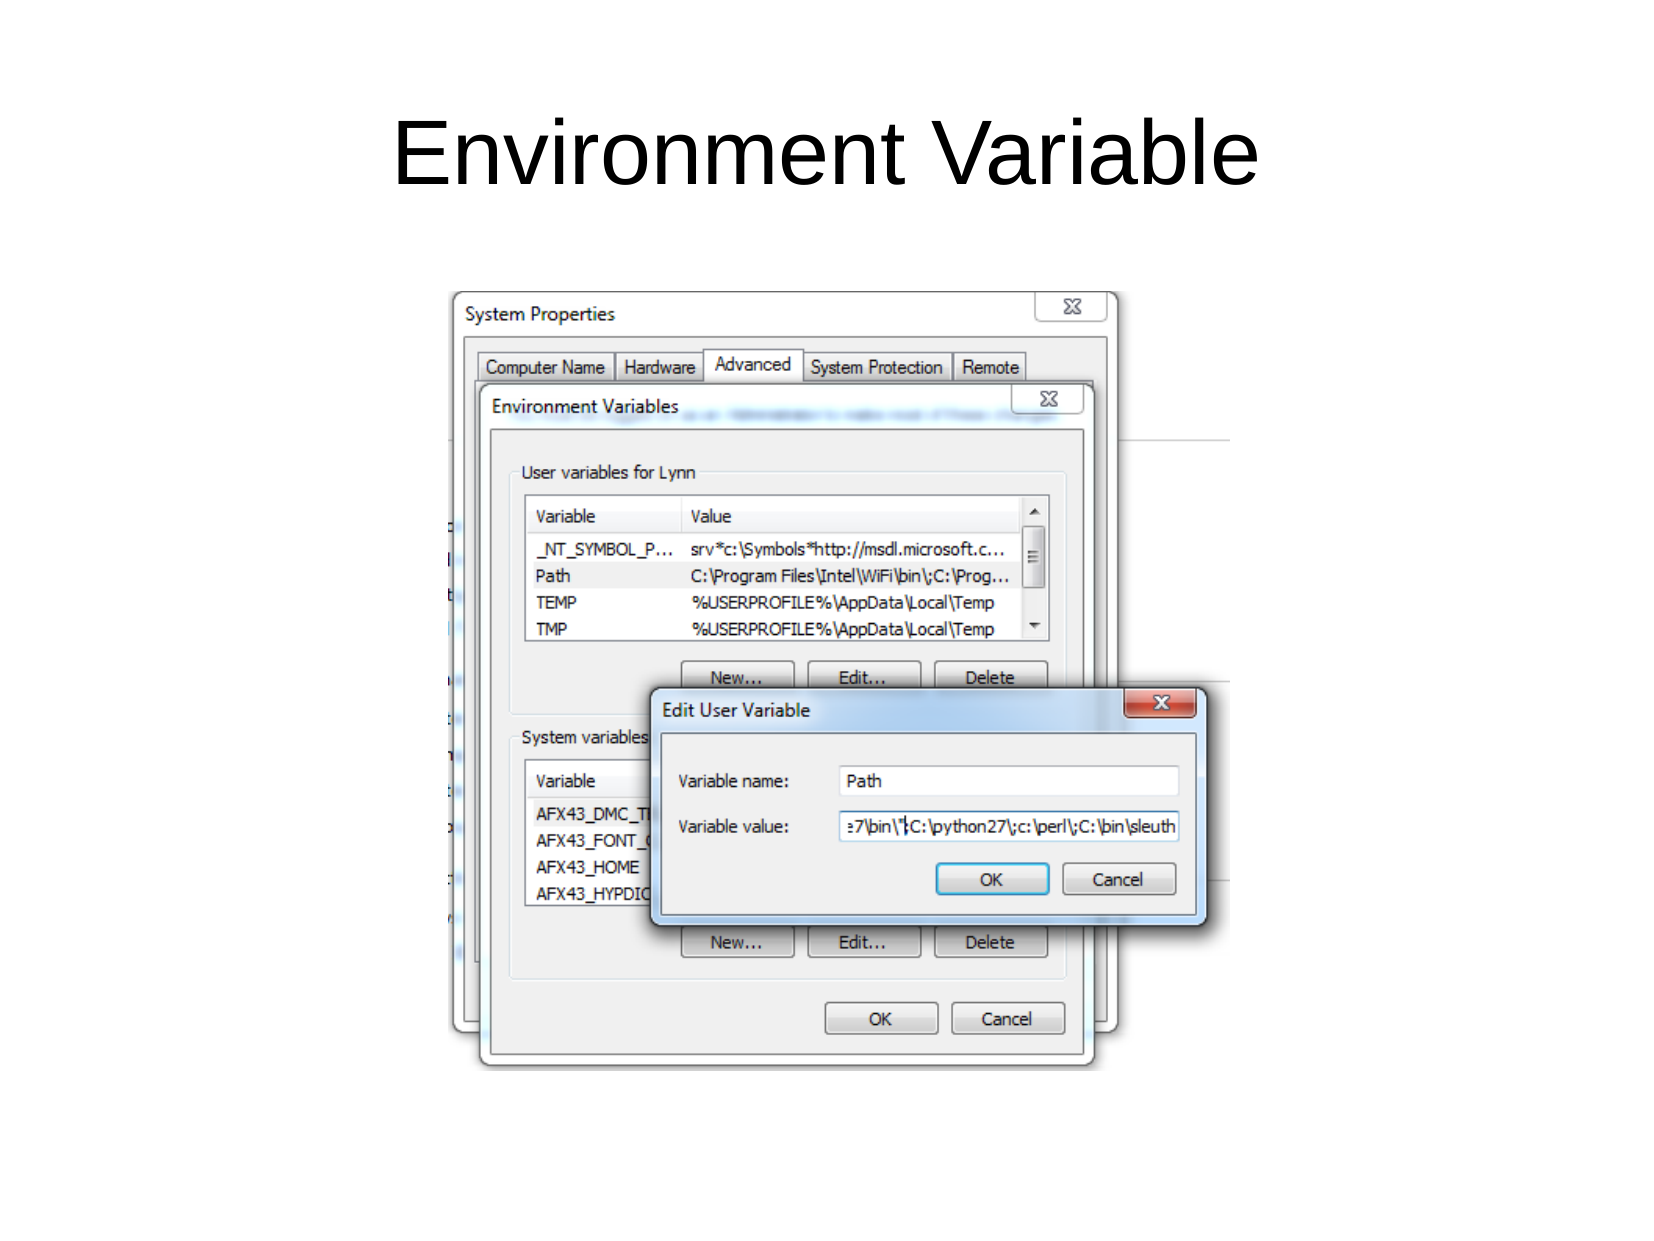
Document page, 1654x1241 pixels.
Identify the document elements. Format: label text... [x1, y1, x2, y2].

title Environment Variable [82, 49, 1571, 257]
picture [448, 291, 1230, 1071]
